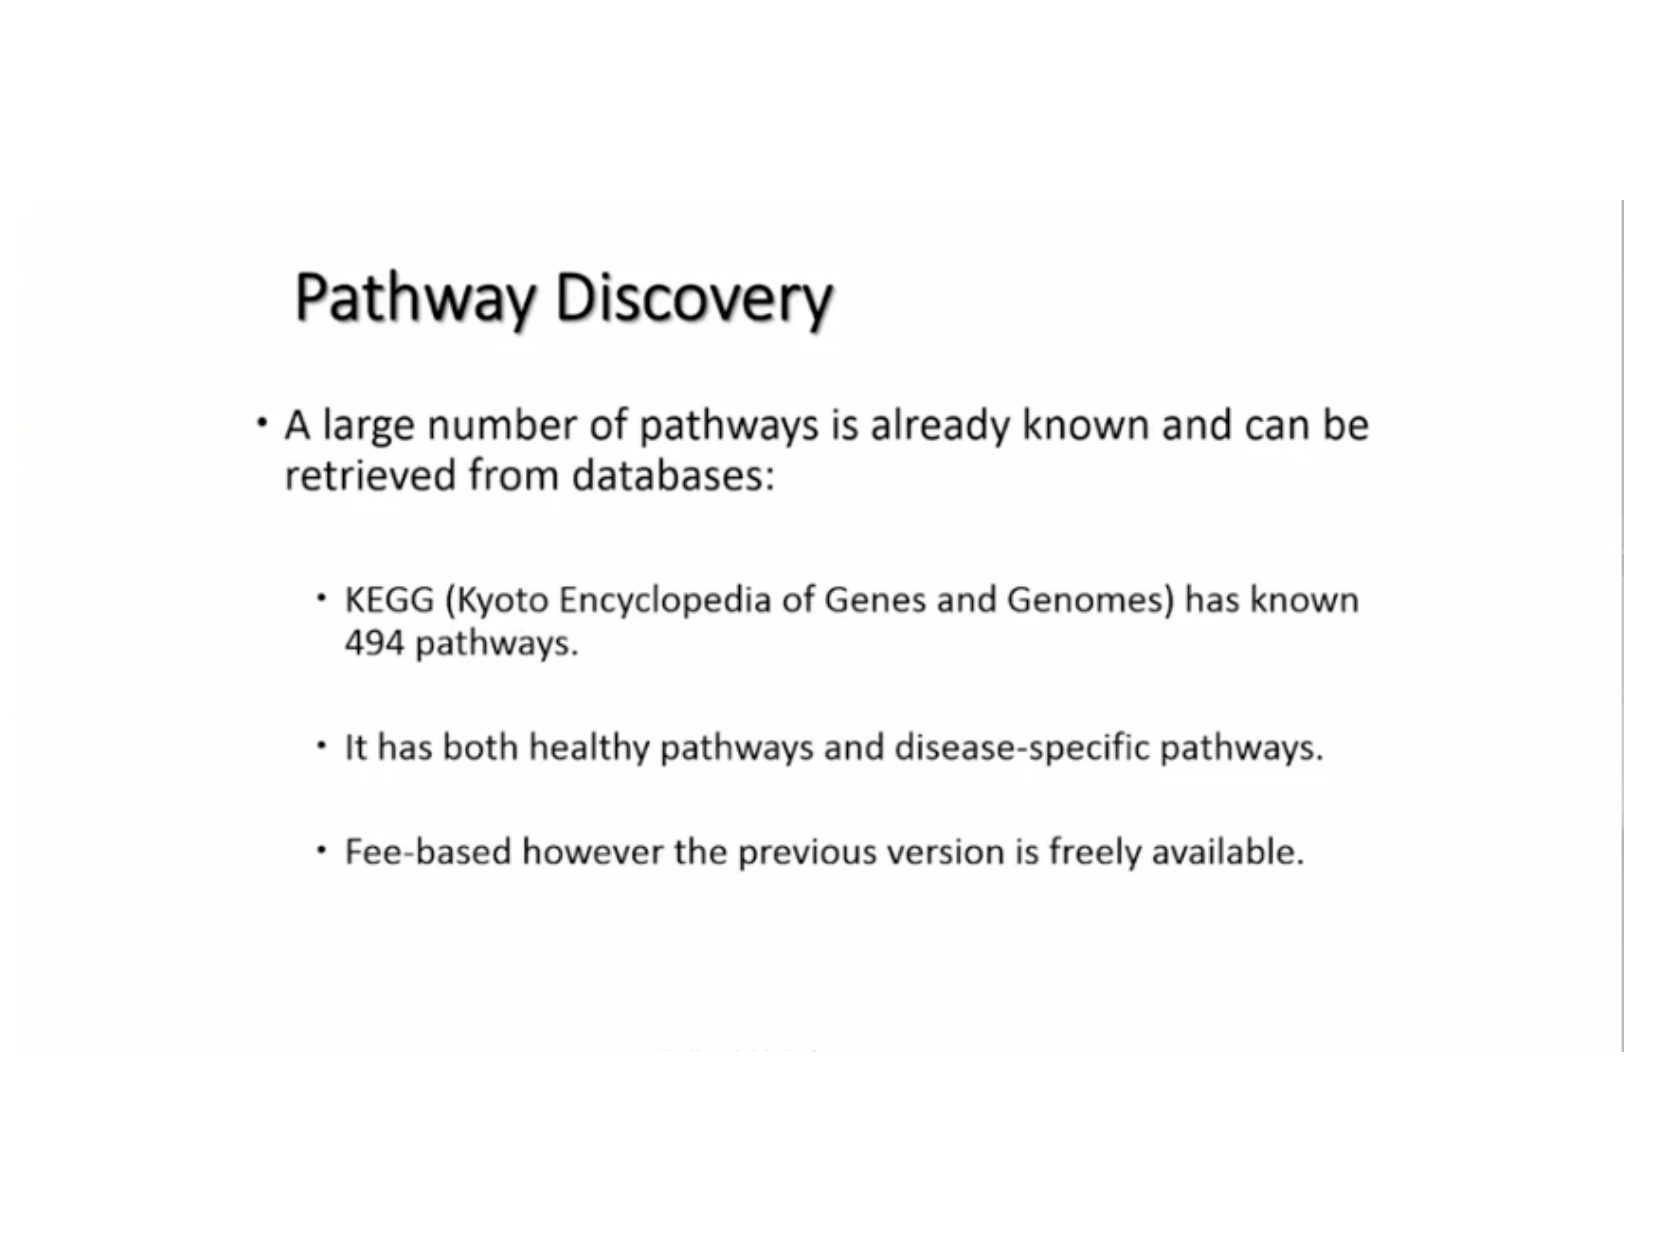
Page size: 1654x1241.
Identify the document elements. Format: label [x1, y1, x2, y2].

picture [15, 200, 1624, 1052]
